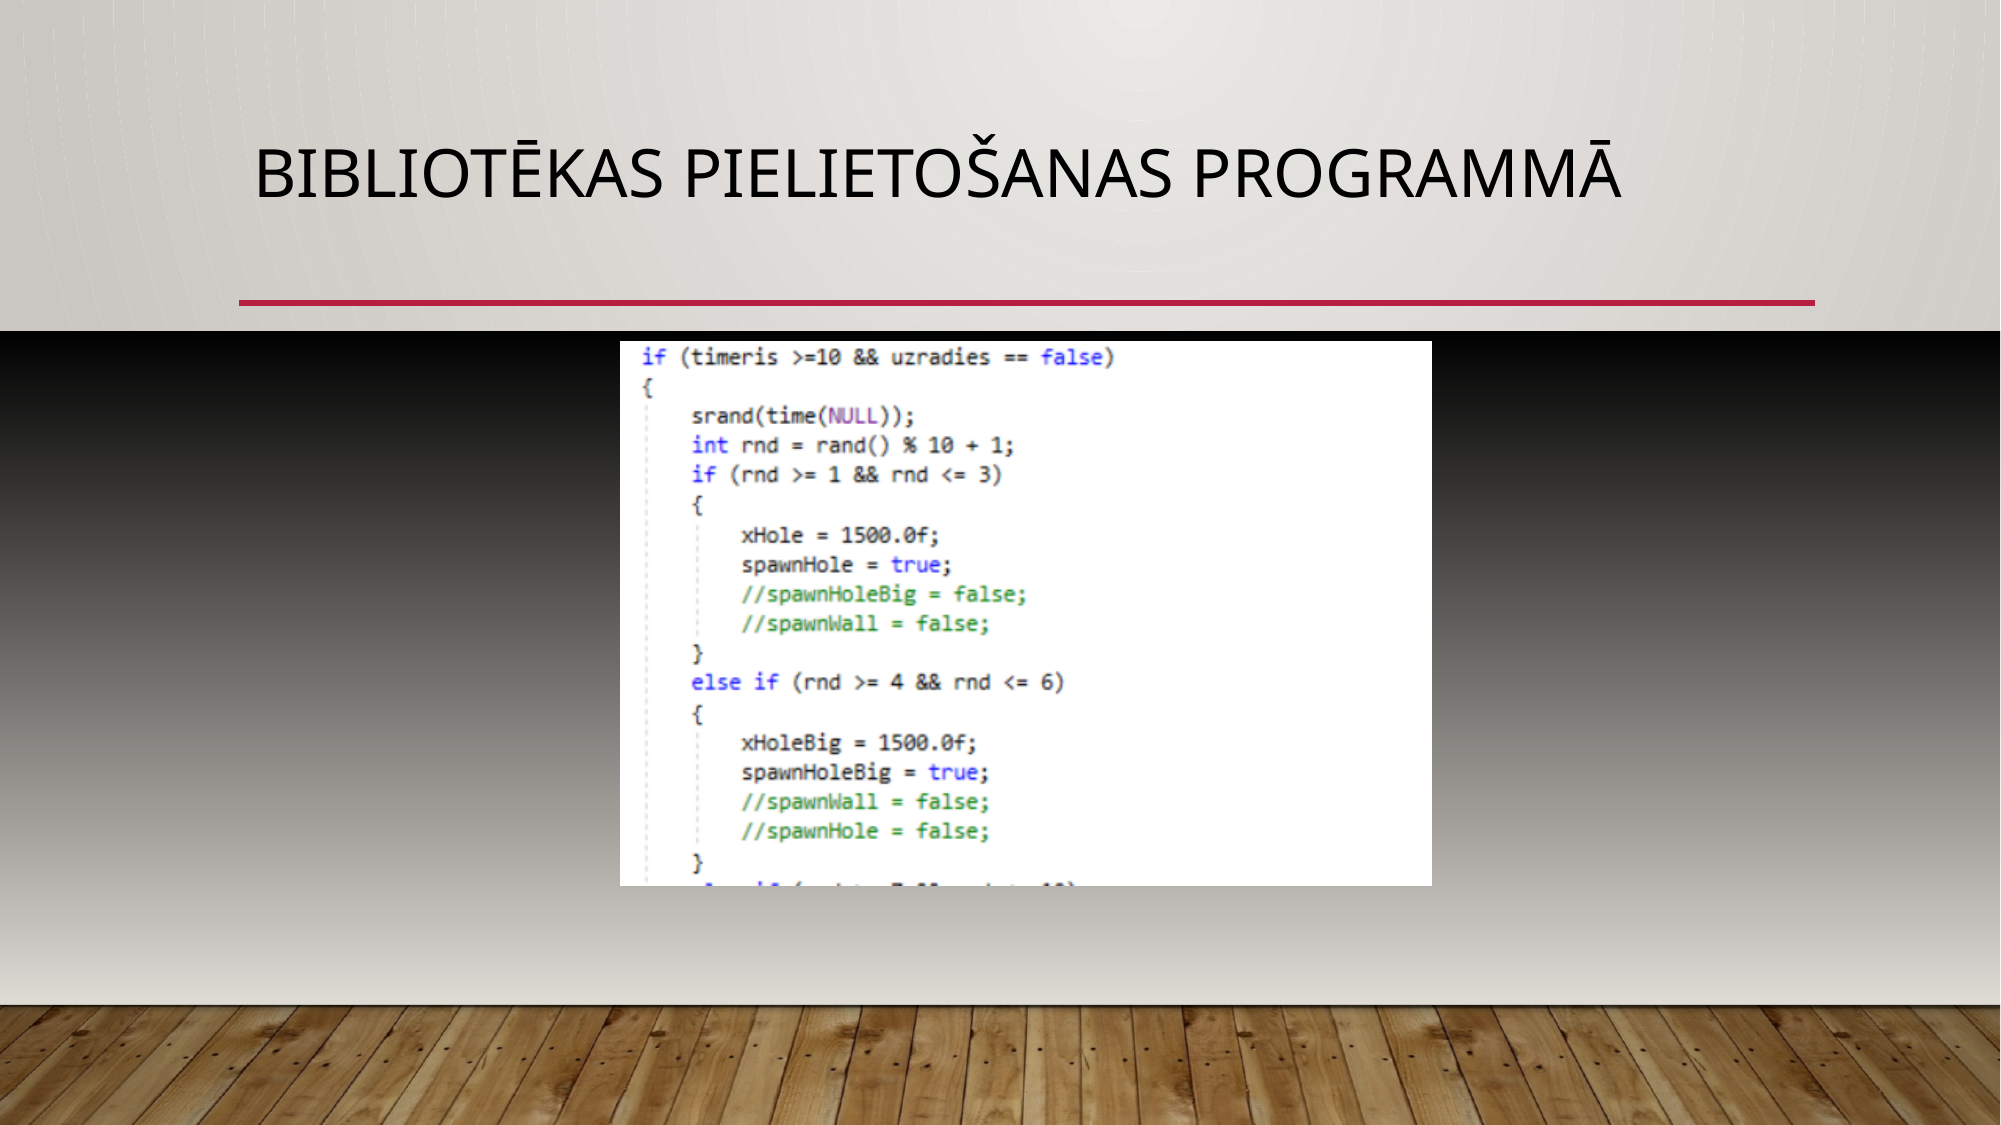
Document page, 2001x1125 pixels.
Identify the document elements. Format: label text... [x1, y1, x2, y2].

picture [620, 341, 1432, 886]
title Bibliotēkas pielietošanas programmā [238, 131, 1814, 305]
